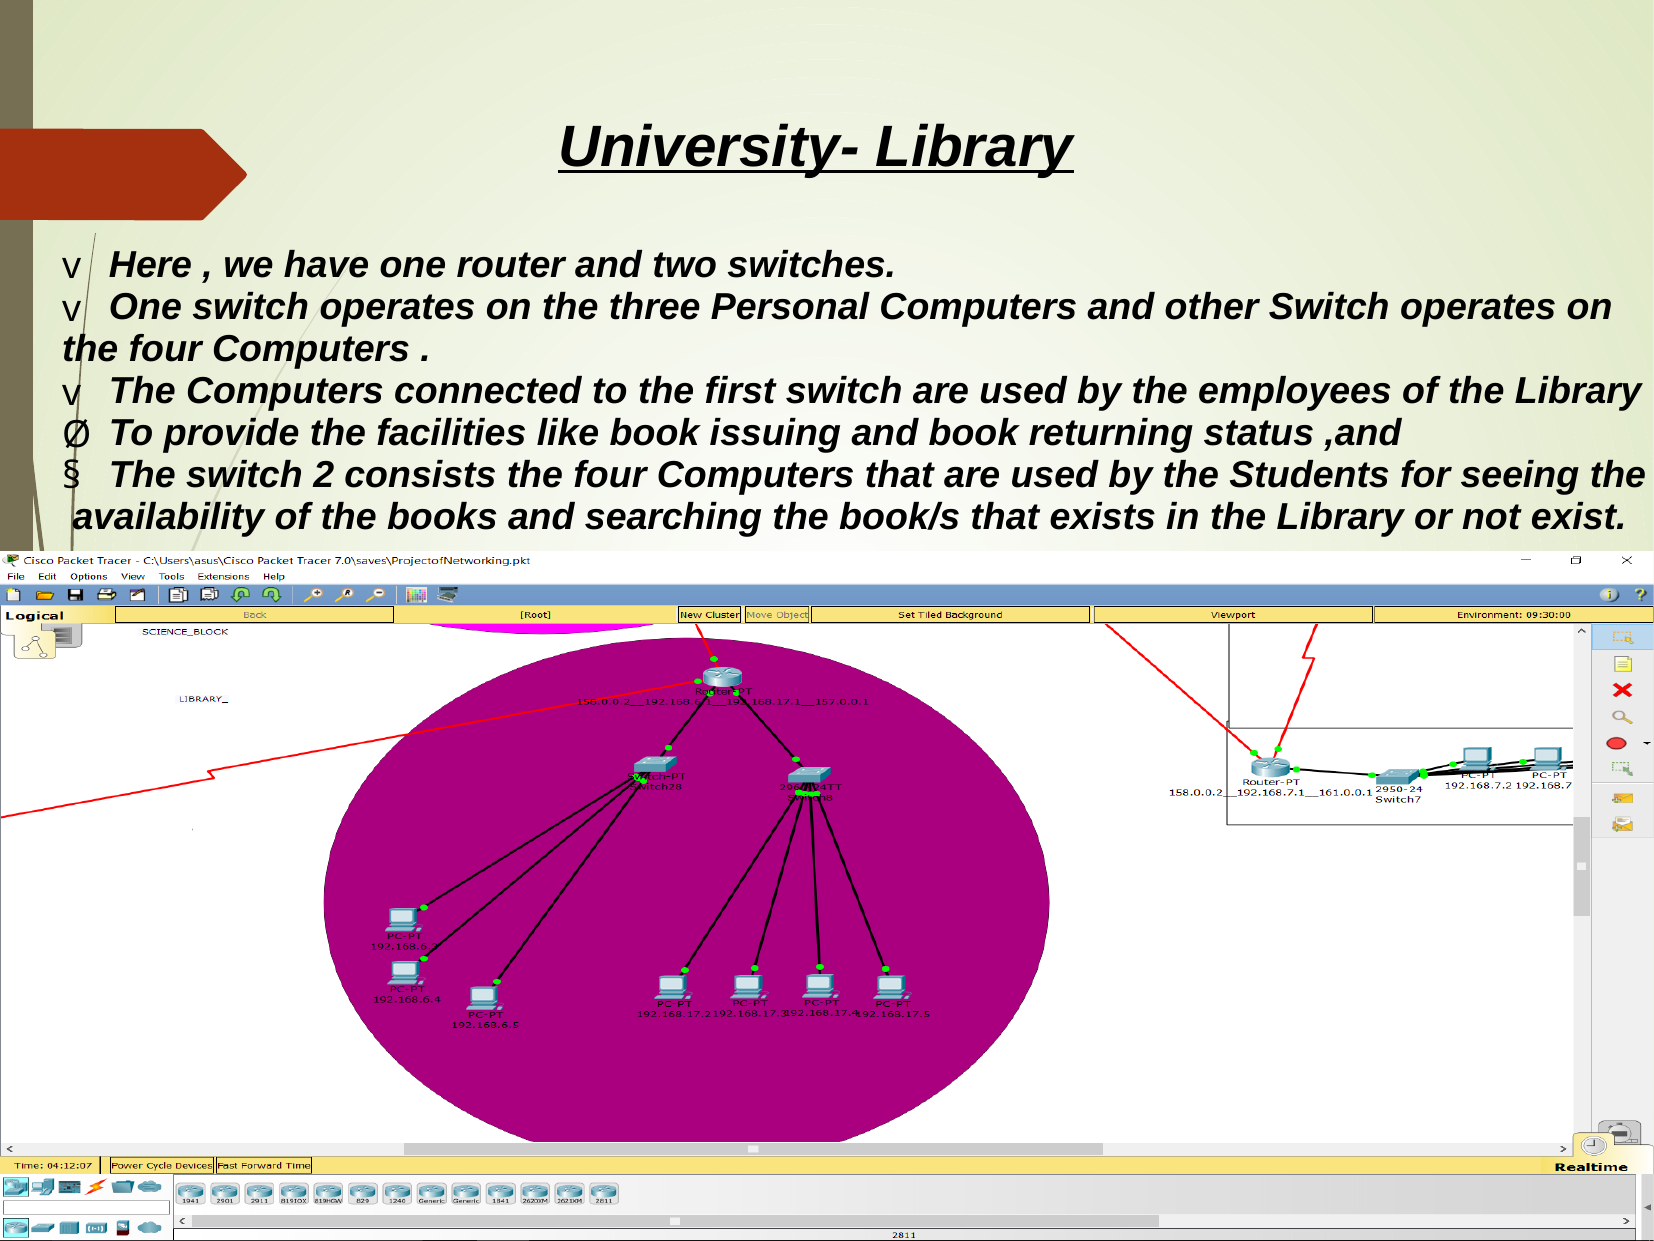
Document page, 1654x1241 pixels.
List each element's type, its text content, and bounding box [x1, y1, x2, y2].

picture [0, 551, 1654, 1241]
text_box Here , we have one router and two switches. One switch operates on the three Personal Computers and other Switch operates on the four Computers . The Computers connected to the first switch are used by the employees of the Library To provide the facilities like book issuing and book returning status ,and The switch 2 consists the four Computers that are used by the Students for seeing the availability of the books and searching the book/s that exists in the Library or not exist. [47, 236, 1654, 551]
text_box University- Library [543, 106, 1094, 189]
